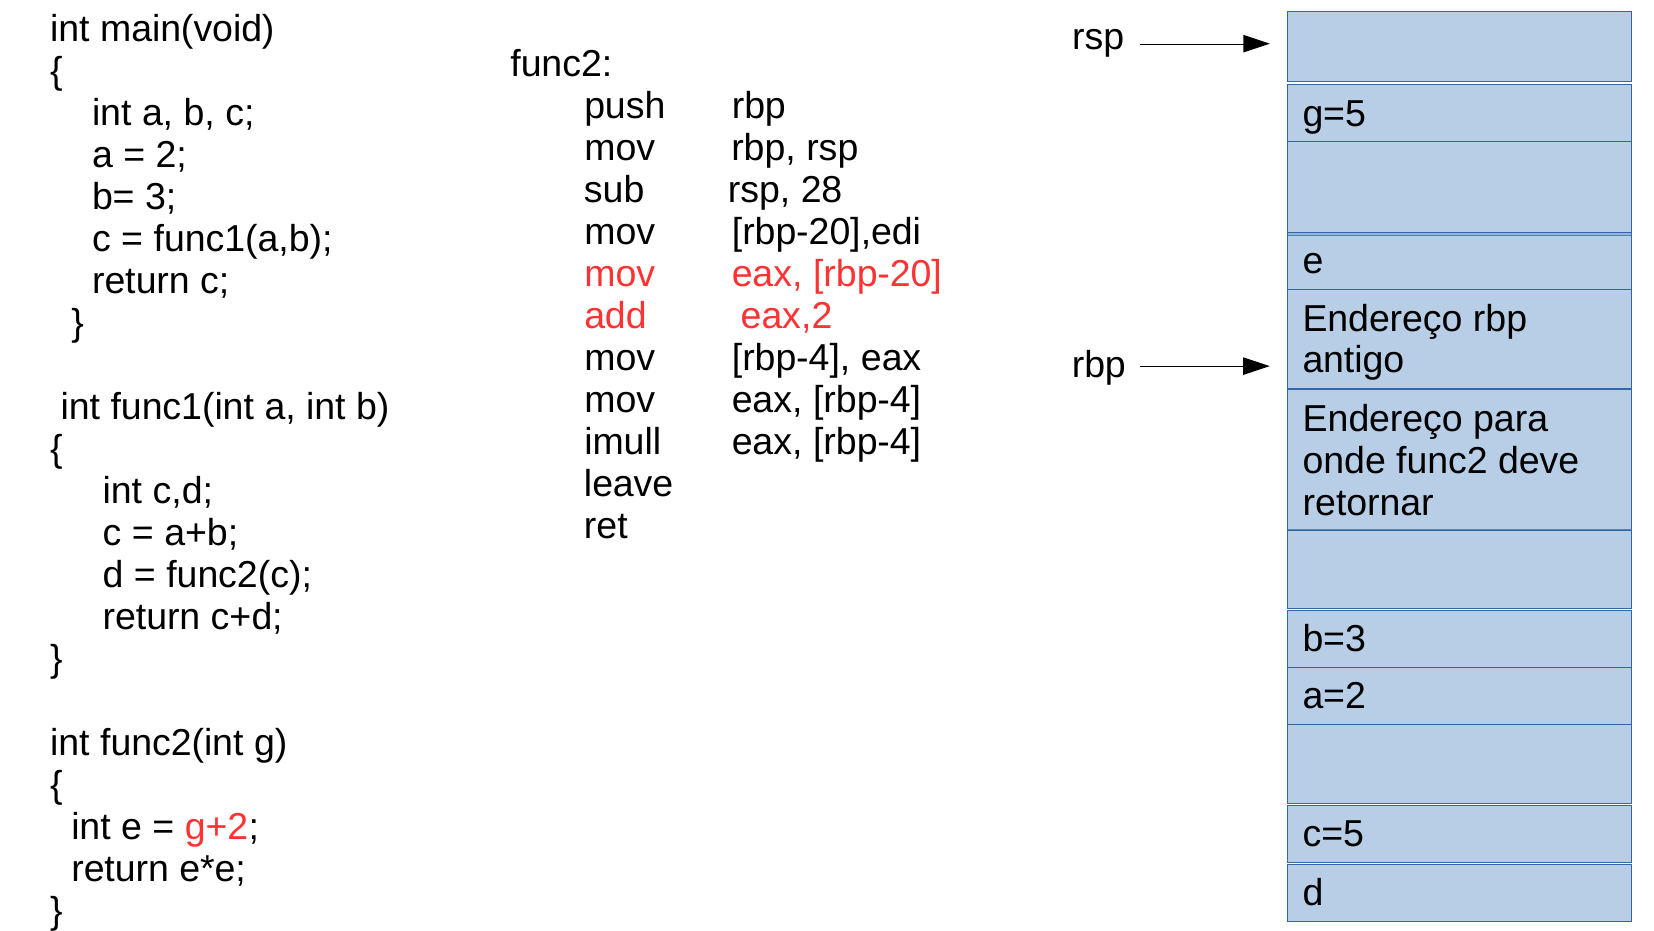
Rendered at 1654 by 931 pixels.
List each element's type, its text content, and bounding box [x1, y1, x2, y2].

text_box func2: push rbp mov rbp, rsp sub rsp, 28 mov [rbp-20],edi mov eax, [rbp-20] add eax,2 mov [rbp-4], eax mov eax, [rbp-4] imull eax, [rbp-4] leave ret [495, 35, 1028, 807]
text_box c=5 [1287, 805, 1632, 863]
text_box [1287, 142, 1632, 232]
text_box e [1287, 232, 1632, 290]
text_box [1287, 725, 1632, 804]
text_box [1287, 531, 1632, 609]
text_box Endereço rbp antigo [1287, 290, 1632, 389]
text_box rsp [1057, 8, 1139, 66]
text_box g=5 [1287, 84, 1632, 142]
text_box b=3 [1287, 610, 1632, 668]
text_box Endereço para onde func2 deve retornar [1287, 389, 1632, 531]
text_box int main(void) { int a, b, c; a = 2; b= 3; c = func1(a,b); return c; } int func1(int a, int b) { int c,d; c = a+b; d = func2(c); return c+d; } int func2(int g) { int e = g+2; return e*e; } [35, 0, 449, 931]
text_box a=2 [1287, 668, 1632, 725]
text_box [1287, 11, 1632, 82]
text_box d [1287, 864, 1632, 922]
text_box rbp [1057, 335, 1141, 393]
